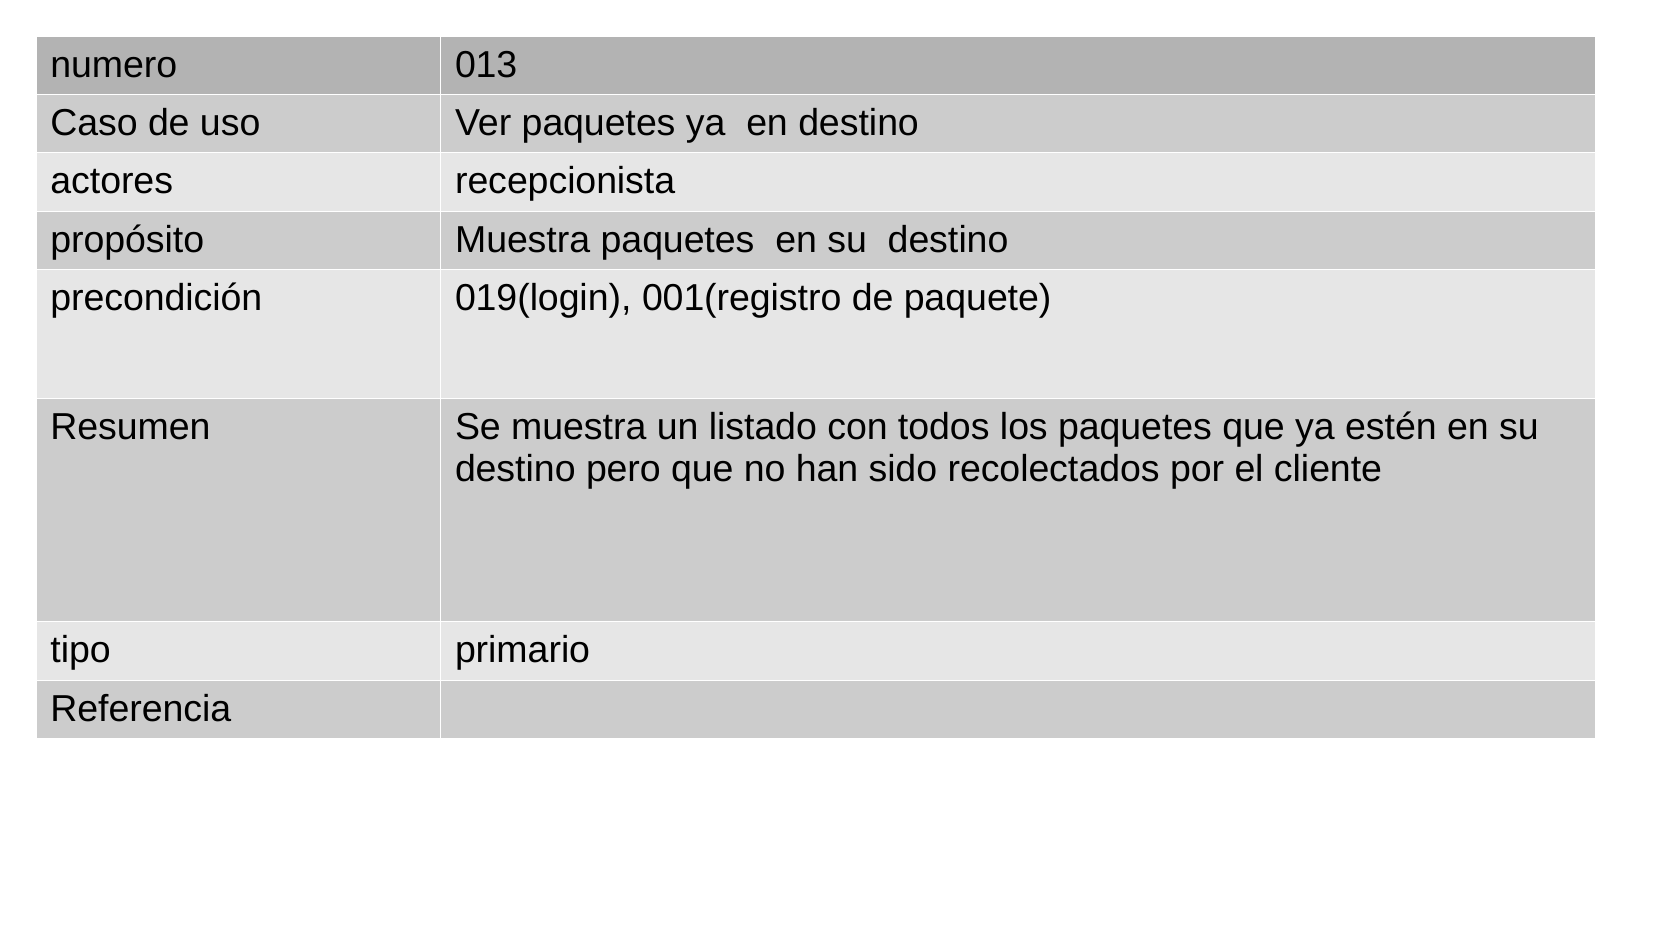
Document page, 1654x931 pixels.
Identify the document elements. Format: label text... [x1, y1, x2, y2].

table_cell Se muestra un listado con todos los paquetes que ya estén en su destino pero que no han sido recolectados por el cliente [441, 399, 1595, 621]
table_cell [441, 681, 1595, 738]
table_cell recepcionista [441, 153, 1595, 211]
table_cell precondición [37, 270, 440, 398]
table_cell Caso de uso [37, 95, 440, 152]
table_cell Ver paquetes ya en destino [441, 95, 1595, 152]
table_header numero [37, 37, 440, 94]
table_header 013 [441, 37, 1595, 94]
table_cell propósito [37, 212, 440, 269]
table_cell primario [441, 622, 1595, 680]
table_cell 019(login), 001(registro de paquete) [441, 270, 1595, 398]
table_cell Referencia [37, 681, 440, 738]
table_cell tipo [37, 622, 440, 680]
table_cell Resumen [37, 399, 440, 621]
table_cell actores [37, 153, 440, 211]
table_cell Muestra paquetes en su destino [441, 212, 1595, 269]
